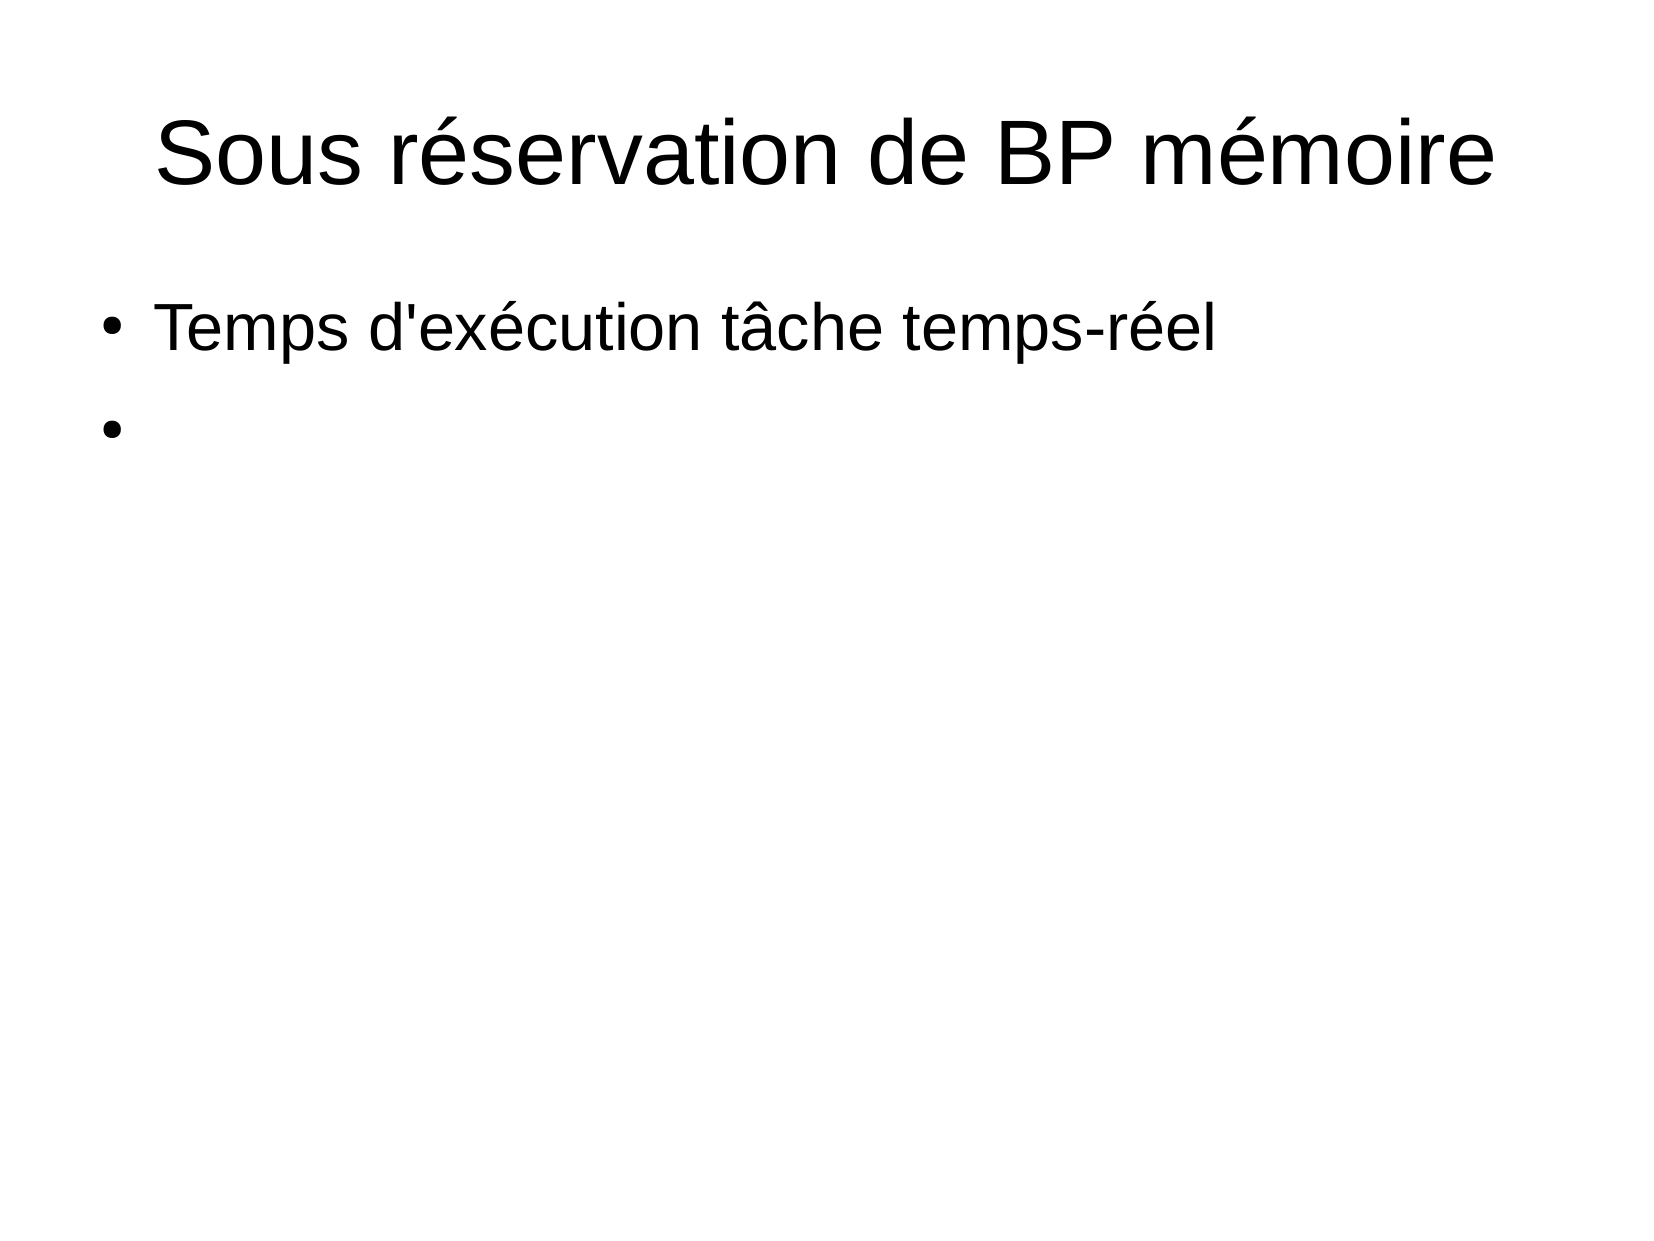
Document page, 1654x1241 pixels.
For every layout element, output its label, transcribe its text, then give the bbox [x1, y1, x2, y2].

list Temps d'exécution tâche temps-réel [82, 290, 1571, 1010]
title Sous réservation de BP mémoire [82, 49, 1571, 257]
